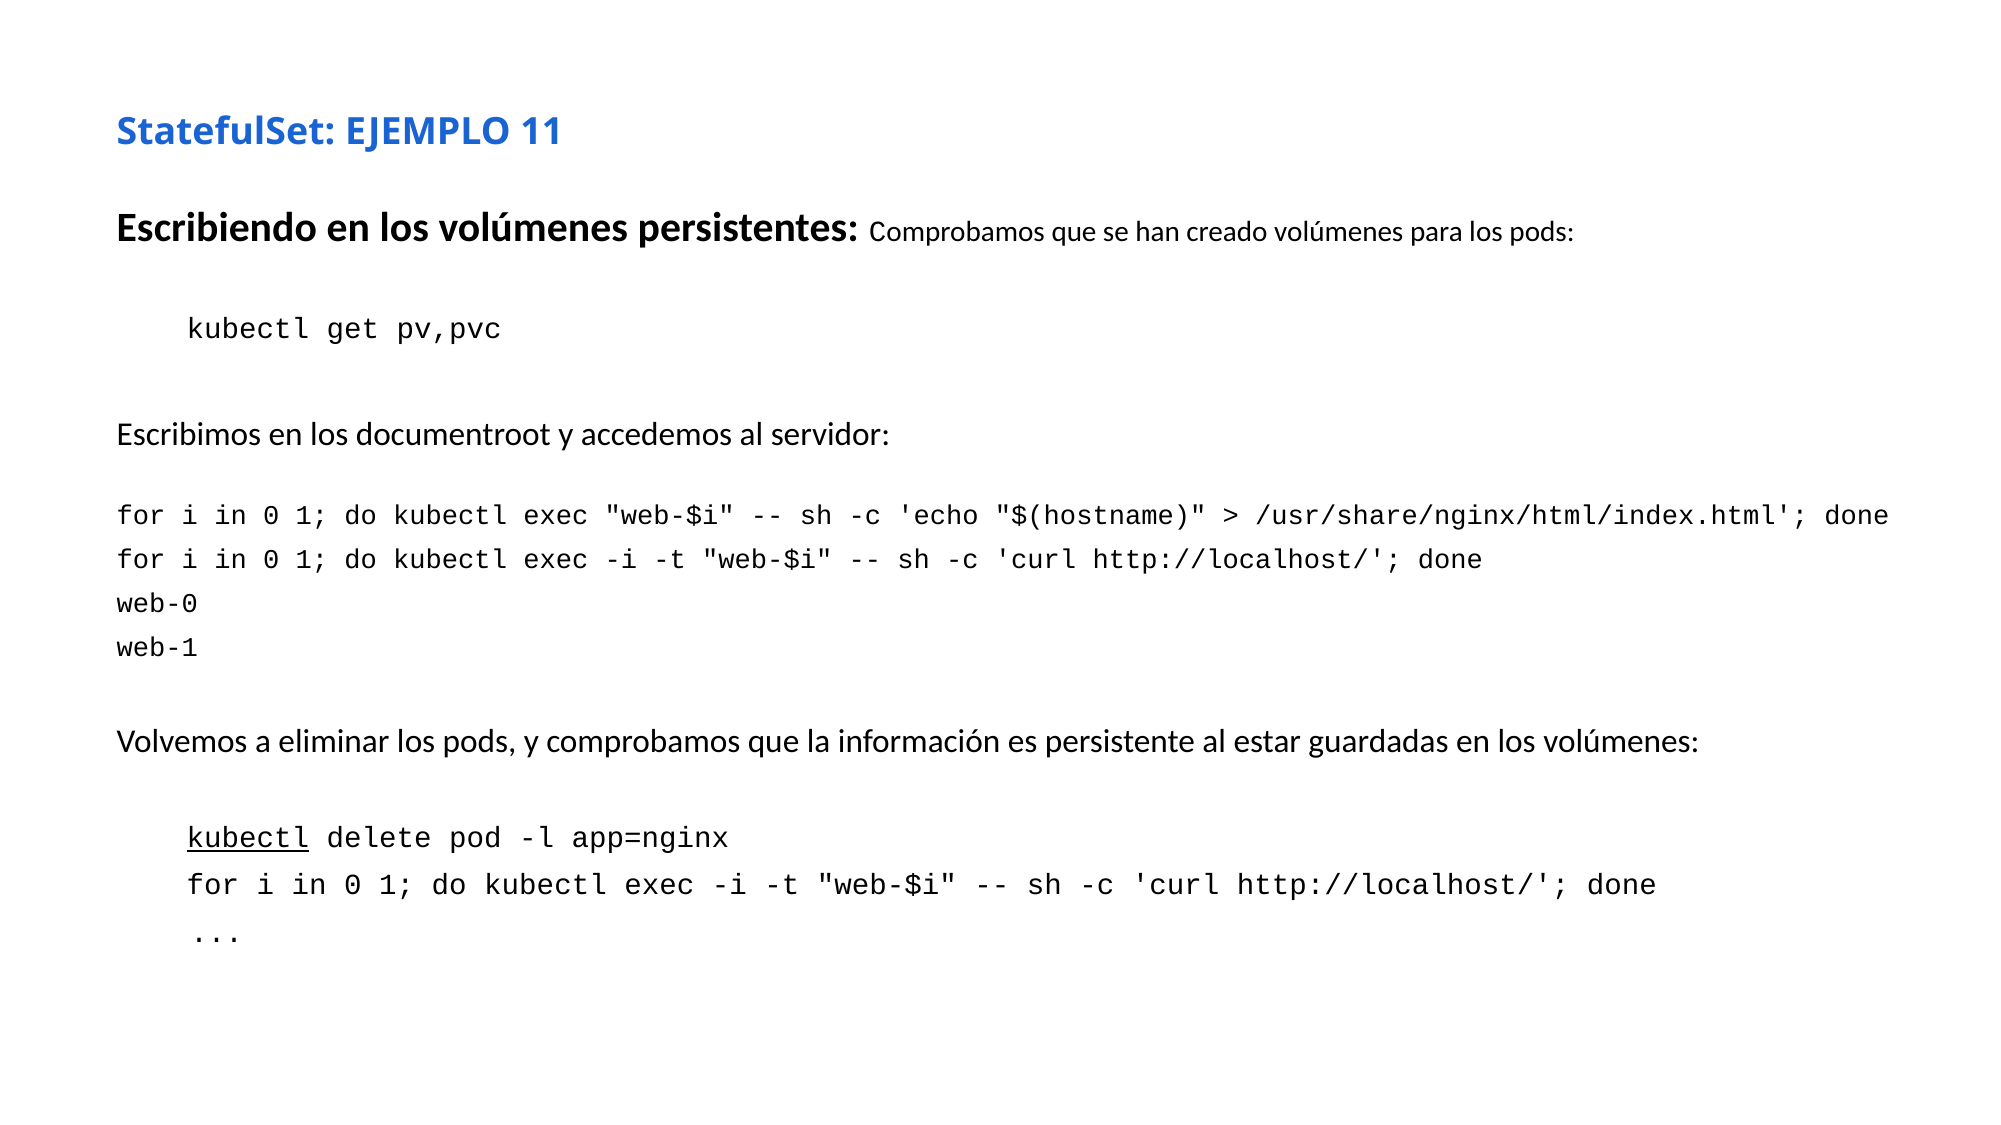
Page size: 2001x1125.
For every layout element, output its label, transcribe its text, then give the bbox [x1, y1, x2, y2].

text_box Escribiendo en los volúmenes persistentes: Comprobamos que se han creado volúmenes para los pods: kubectl get pv,pvc Escribimos en los documentroot y accedemos al servidor: for i in 0 1; do kubectl exec "web-$i" -- sh -c 'echo "$(hostname)" > /usr/share/nginx/html/index.html'; done for i in 0 1; do kubectl exec -i -t "web-$i" -- sh -c 'curl http://localhost/'; done web-0 web-1 Volvemos a eliminar los pods, y comprobamos que la información es persistente al estar guardadas en los volúmenes: kubectl delete pod -l app=nginx for i in 0 1; do kubectl exec -i -t "web-$i" -- sh -c 'curl http://localhost/'; done ... [101, 132, 1908, 948]
text_box StatefulSet: EJEMPLO 11 [101, 100, 1003, 132]
